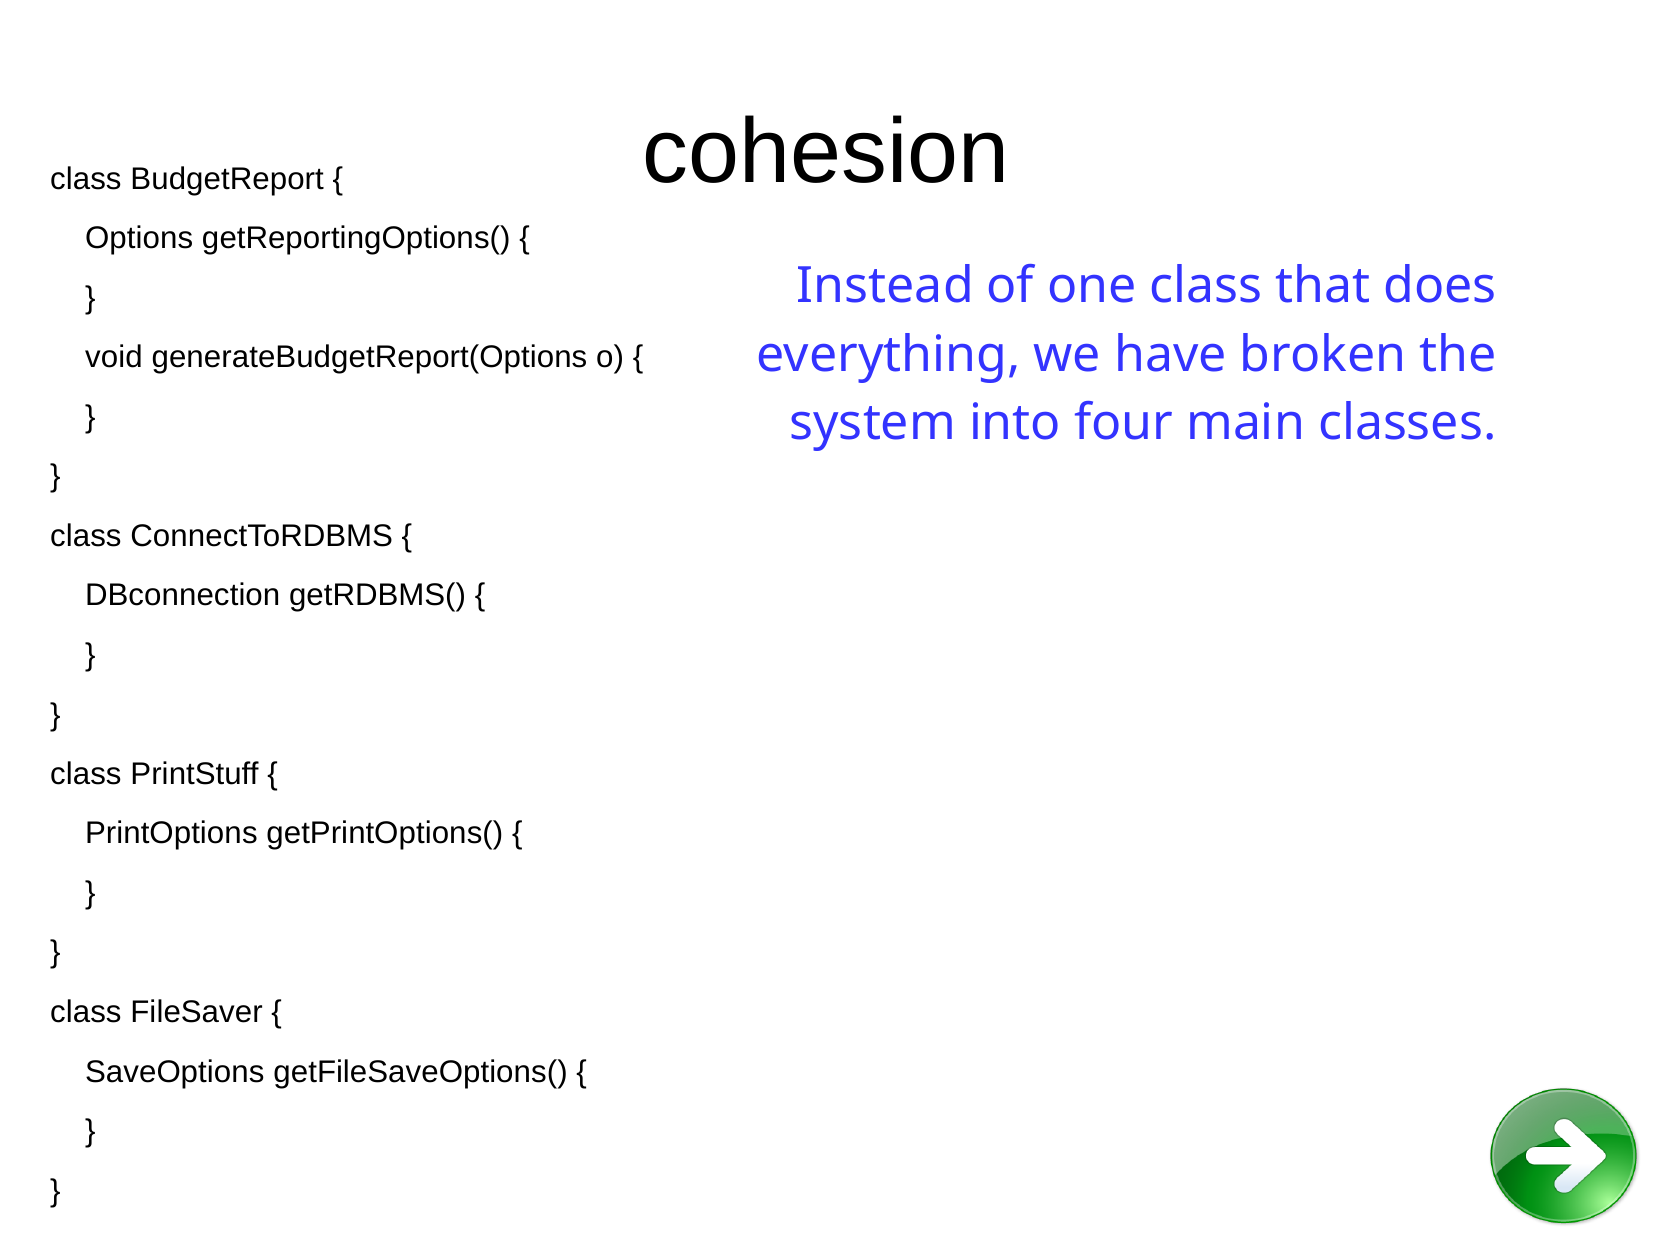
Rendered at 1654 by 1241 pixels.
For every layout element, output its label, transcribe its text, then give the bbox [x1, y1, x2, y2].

picture [1488, 1086, 1641, 1227]
text_box Instead of one class that does everything, we have broken the system into four main classes. [628, 241, 1512, 615]
title cohesion [82, 47, 1571, 255]
text_box class BudgetReport { Options getReportingOptions() { } void generateBudgetReport(Options o) { } } class ConnectToRDBMS { DBconnection getRDBMS() { } } class PrintStuff { PrintOptions getPrintOptions() { } } class FileSaver { SaveOptions getFileSaveOptions() { } } [35, 153, 886, 1241]
